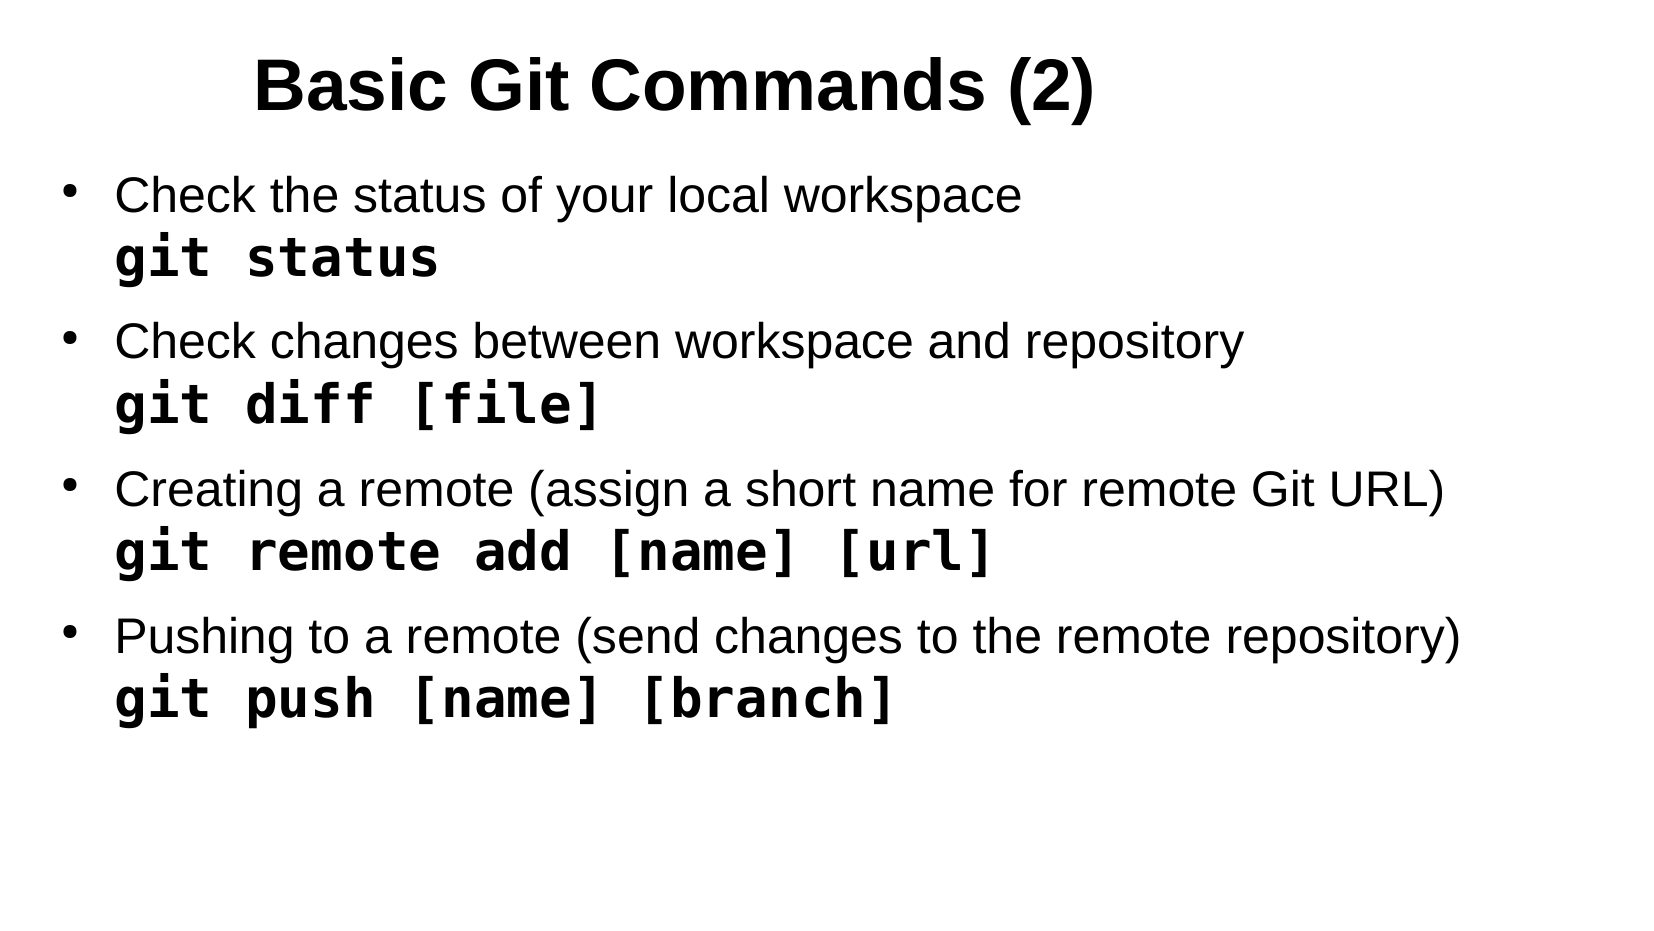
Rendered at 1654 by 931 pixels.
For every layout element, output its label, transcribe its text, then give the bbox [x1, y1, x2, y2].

list Check the status of your local workspace git status Check changes between workspace and repository git diff [file] Creating a remote (assign a short name for remote Git URL) git remote add [name] [url] Pushing to a remote (send changes to the remote repository) git push [name] [branch] [25, 156, 1628, 912]
title Basic Git Commands (2) [25, 5, 1325, 157]
